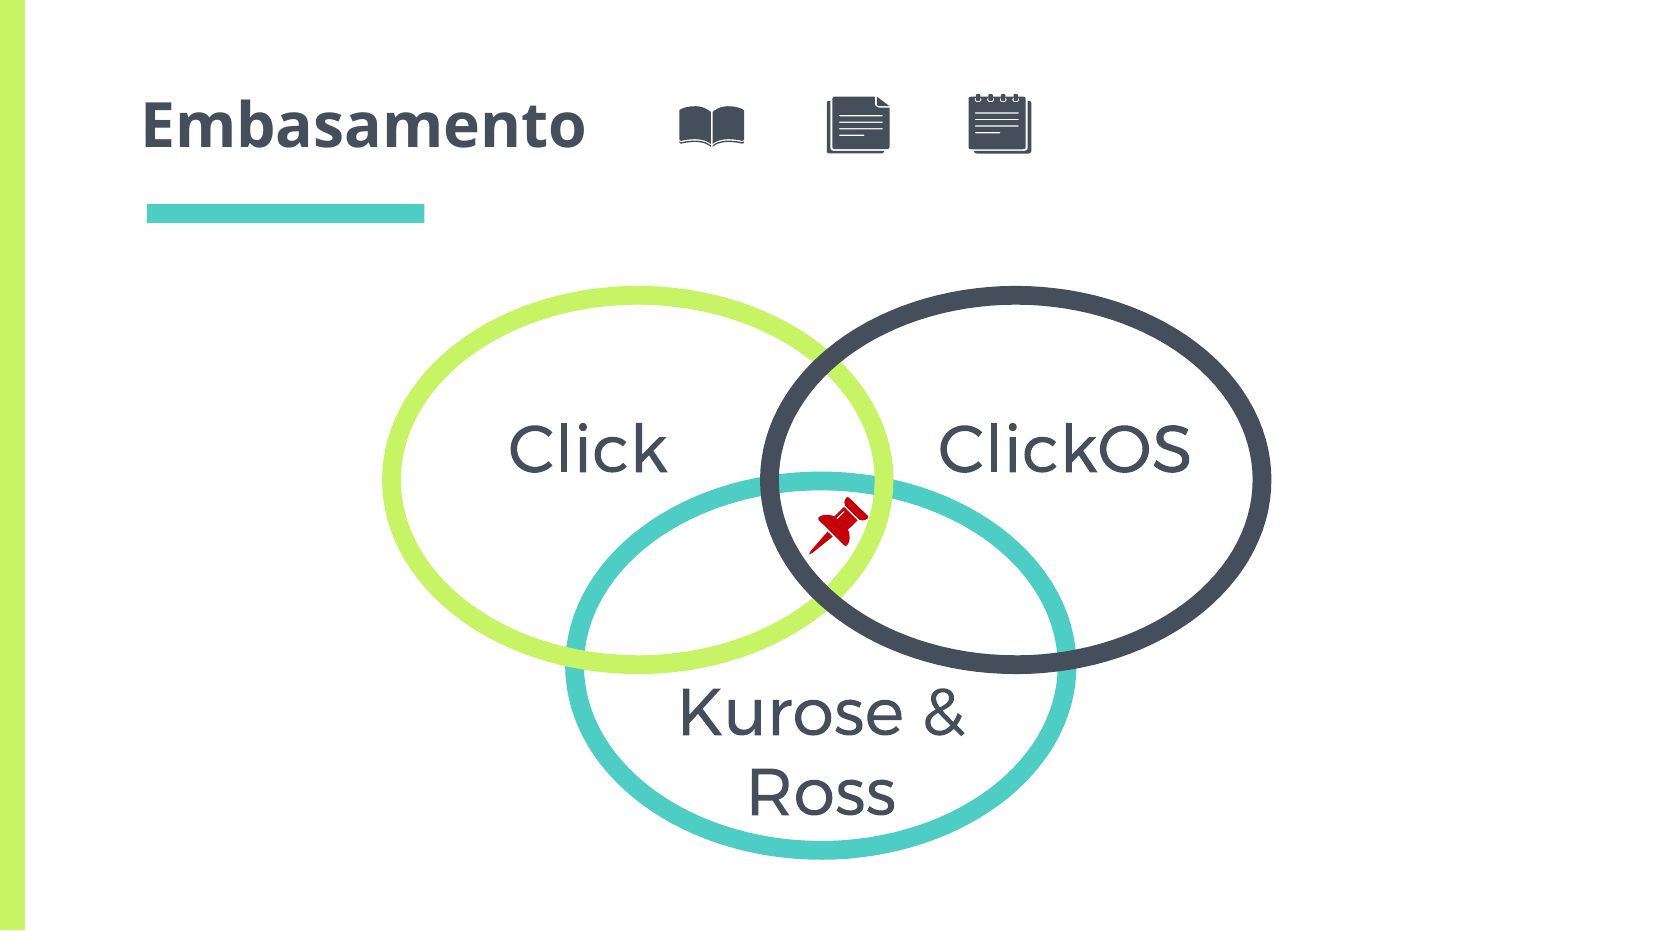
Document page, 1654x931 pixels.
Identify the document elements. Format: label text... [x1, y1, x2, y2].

text_box [867, 699, 902, 736]
text_box [925, 688, 965, 737]
text_box [1024, 436, 1057, 473]
text_box [1153, 425, 1190, 473]
text_box [991, 423, 997, 472]
text_box [795, 699, 832, 736]
text_box [1065, 422, 1098, 473]
title Embasamento [124, 85, 1529, 176]
text_box [579, 423, 587, 432]
text_box [751, 768, 790, 816]
text_box [510, 425, 553, 473]
text_box [635, 422, 668, 473]
text_box [835, 699, 863, 736]
text_box [808, 497, 869, 555]
text_box [679, 106, 711, 147]
text_box [712, 106, 745, 147]
text_box [772, 699, 792, 736]
text_box [796, 779, 833, 816]
text_box [594, 436, 627, 473]
text_box [836, 779, 864, 816]
text_box [1009, 437, 1016, 473]
text_box [826, 96, 890, 154]
text_box [968, 93, 1032, 154]
text_box [728, 699, 761, 736]
text_box [579, 437, 587, 473]
text_box [683, 688, 723, 736]
text_box [867, 779, 895, 816]
text_box [940, 425, 983, 473]
text_box [561, 423, 567, 472]
text_box [1099, 425, 1150, 473]
text_box [1008, 423, 1017, 432]
